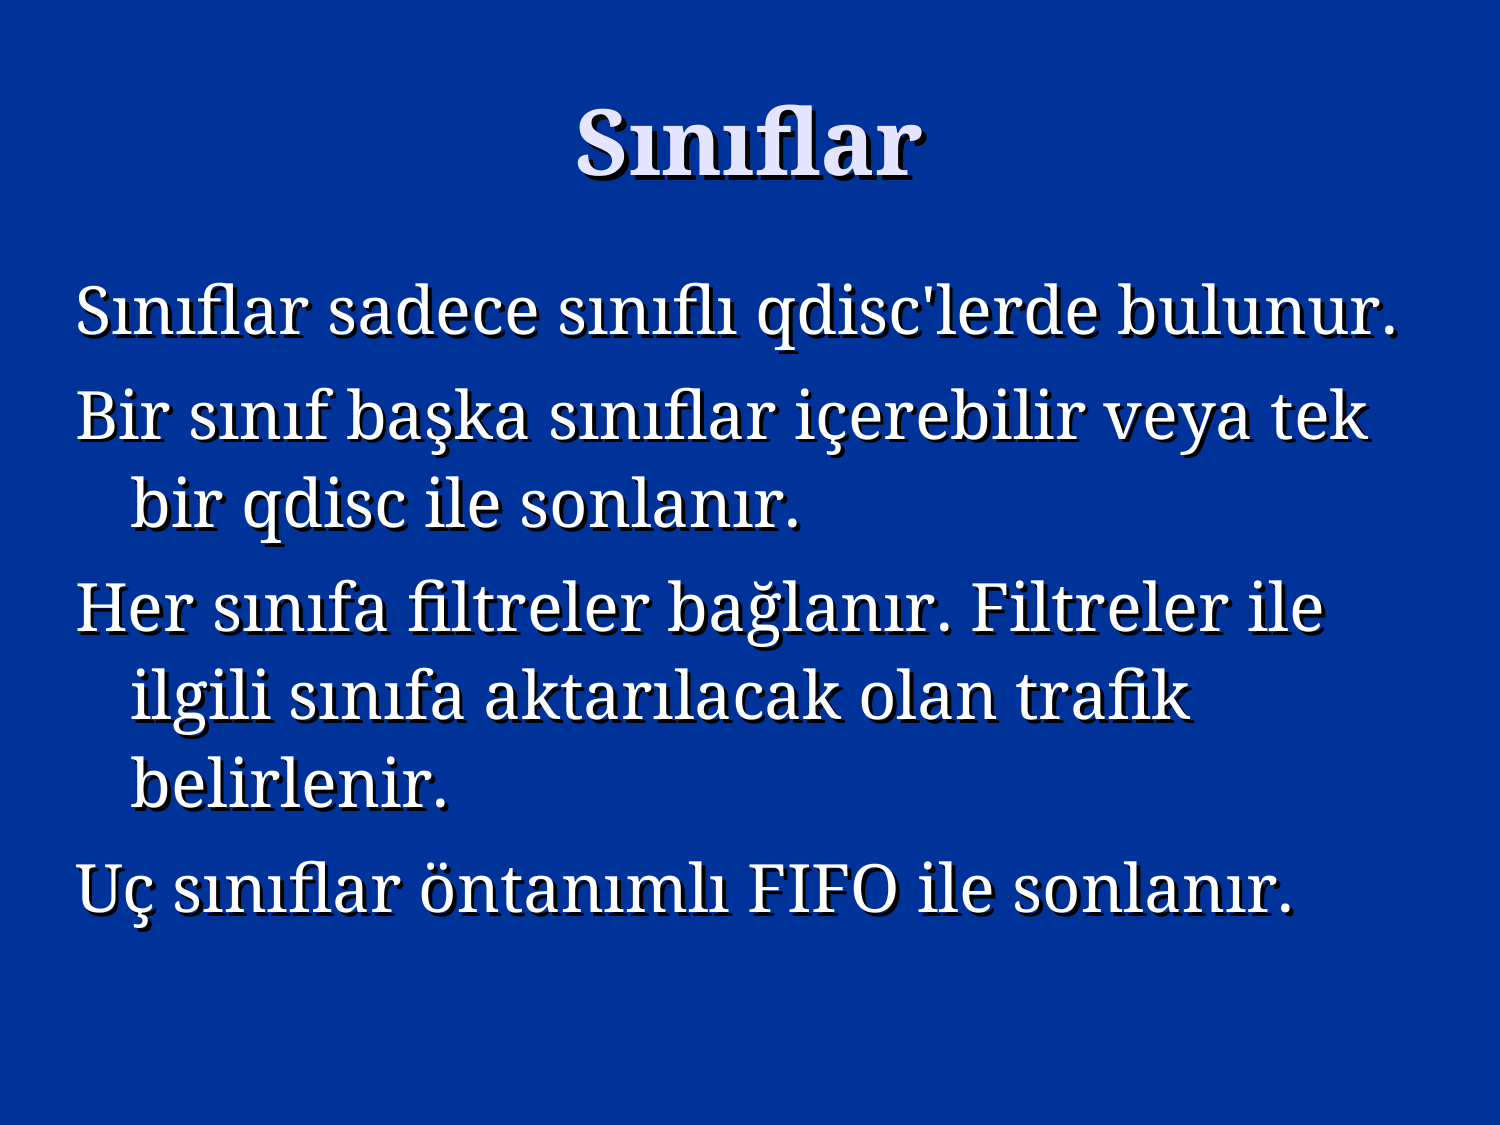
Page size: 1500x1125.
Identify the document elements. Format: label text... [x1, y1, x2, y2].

list Sınıflar sadece sınıflı qdisc'lerde bulunur. Bir sınıf başka sınıflar içerebilir veya tek bir qdisc ile sonlanır. Her sınıfa filtreler bağlanır. Filtreler ile ilgili sınıfa aktarılacak olan trafik belirlenir. Uç sınıflar öntanımlı FIFO ile sonlanır. [75, 263, 1426, 1006]
title Sınıflar [75, 44, 1426, 233]
